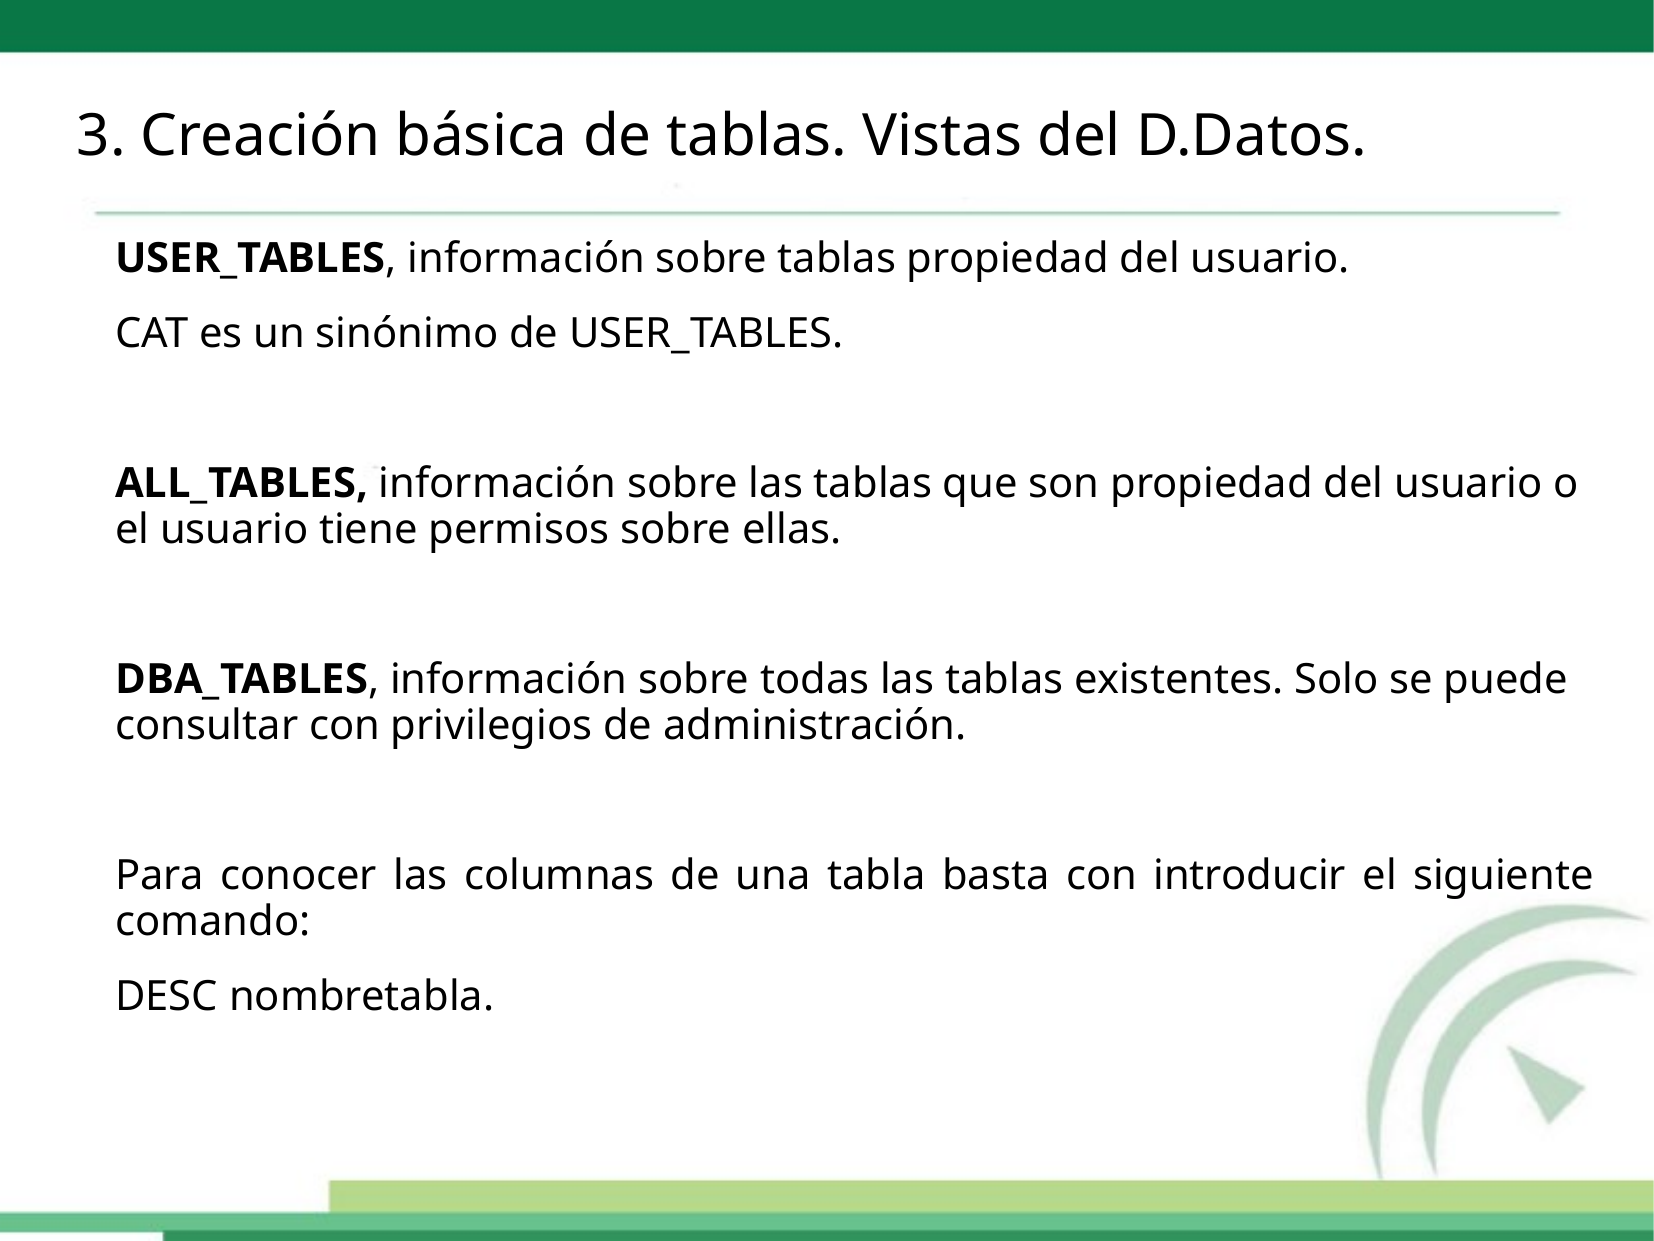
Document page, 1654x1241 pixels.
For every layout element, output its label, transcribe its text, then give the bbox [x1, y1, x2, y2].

list USER_TABLES, información sobre tablas propiedad del usuario. CAT es un sinónimo de USER_TABLES. ALL_TABLES, información sobre las tablas que son propiedad del usuario o el usuario tiene permisos sobre ellas. DBA_TABLES, información sobre todas las tablas existentes. Solo se puede consultar con privilegios de administración. Para conocer las columnas de una tabla basta con introducir el siguiente comando: DESC nombretabla. [59, 236, 1595, 1123]
picture [0, 0, 1654, 1241]
title 3. Creación básica de tablas. Vistas del D.Datos. [76, 29, 1625, 237]
